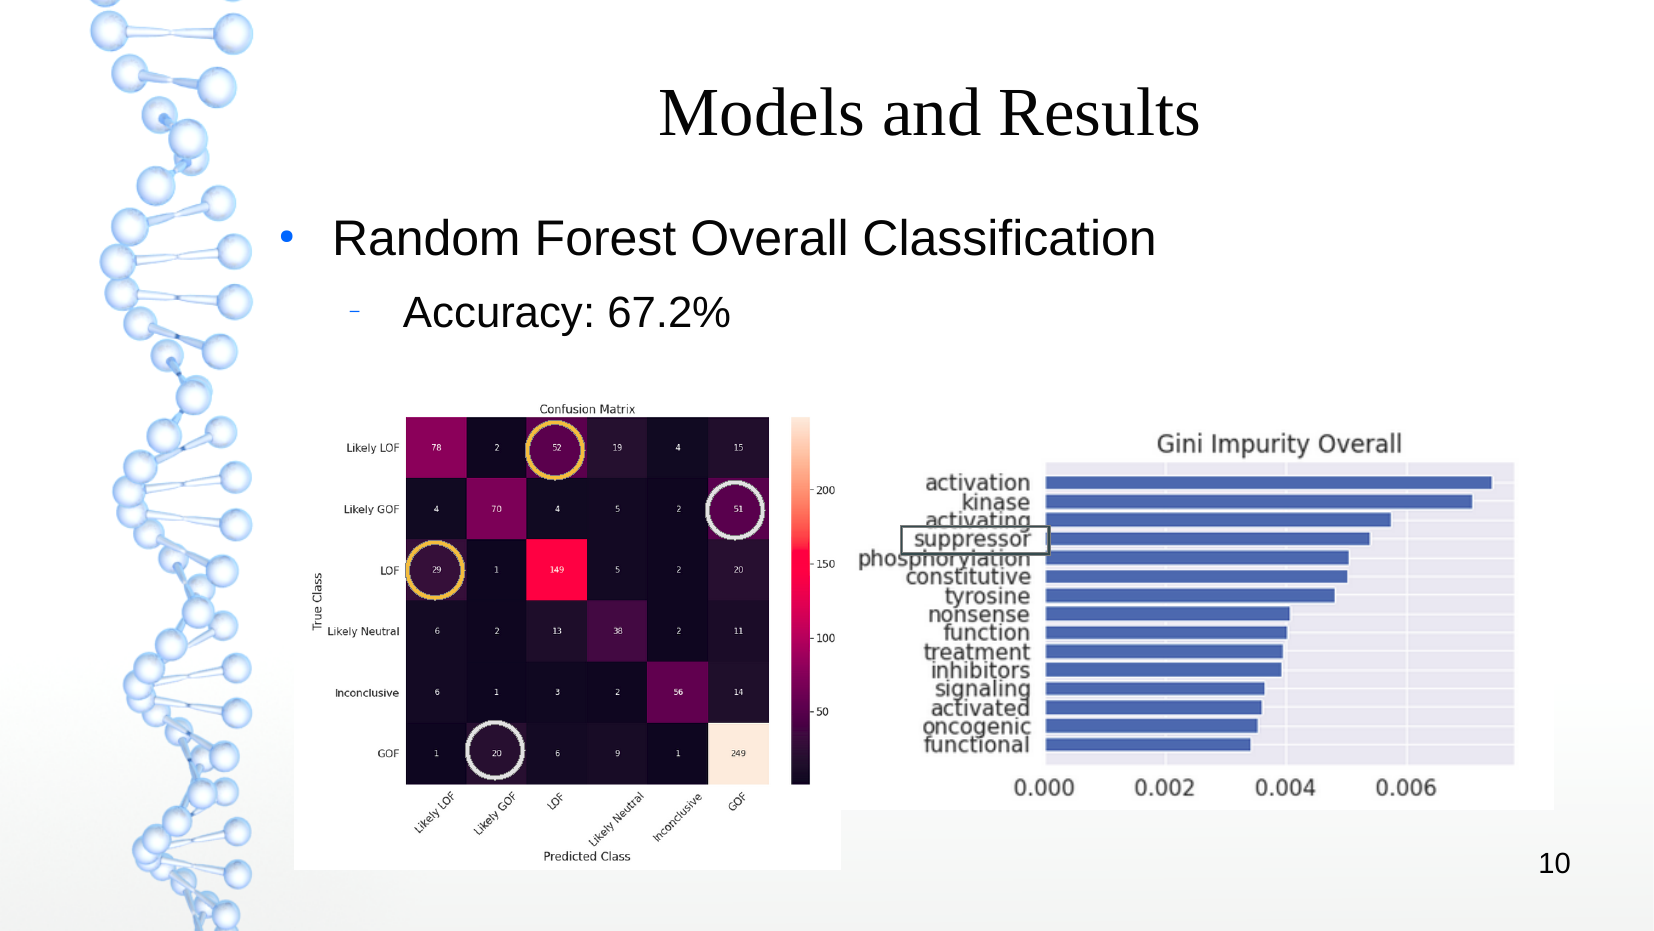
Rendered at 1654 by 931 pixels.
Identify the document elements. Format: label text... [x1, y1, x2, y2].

text_box [405, 540, 466, 601]
text_box [525, 420, 586, 481]
list Random Forest Overall Classification Accuracy: 67.2% [261, 210, 1591, 750]
text_box [465, 720, 526, 781]
picture [0, 0, 1654, 931]
text_box [705, 480, 766, 541]
title Models and Results [265, 35, 1595, 189]
text_box [900, 525, 1051, 556]
